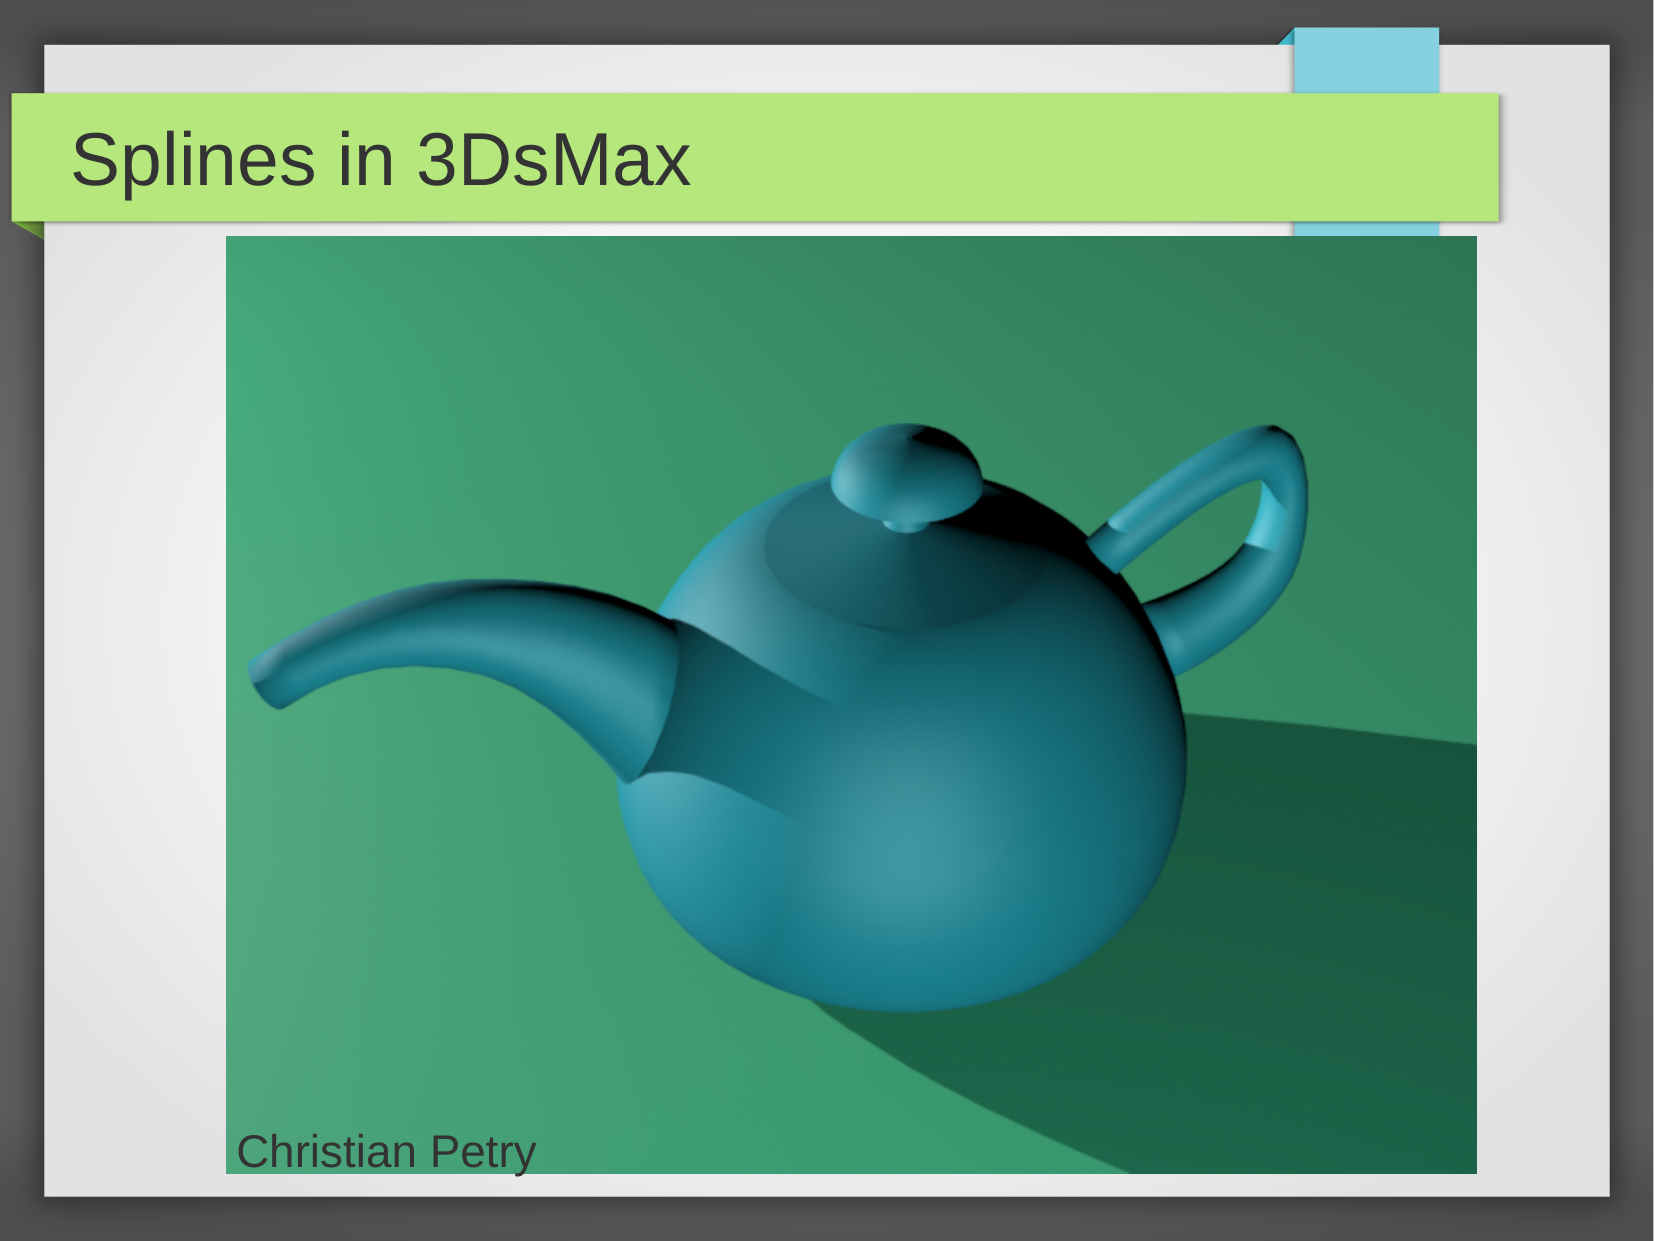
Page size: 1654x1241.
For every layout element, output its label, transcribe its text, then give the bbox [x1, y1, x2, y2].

picture [0, 0, 1654, 1241]
title Christian Petry [236, 1122, 1075, 1182]
title Splines in 3DsMax [70, 106, 1229, 213]
